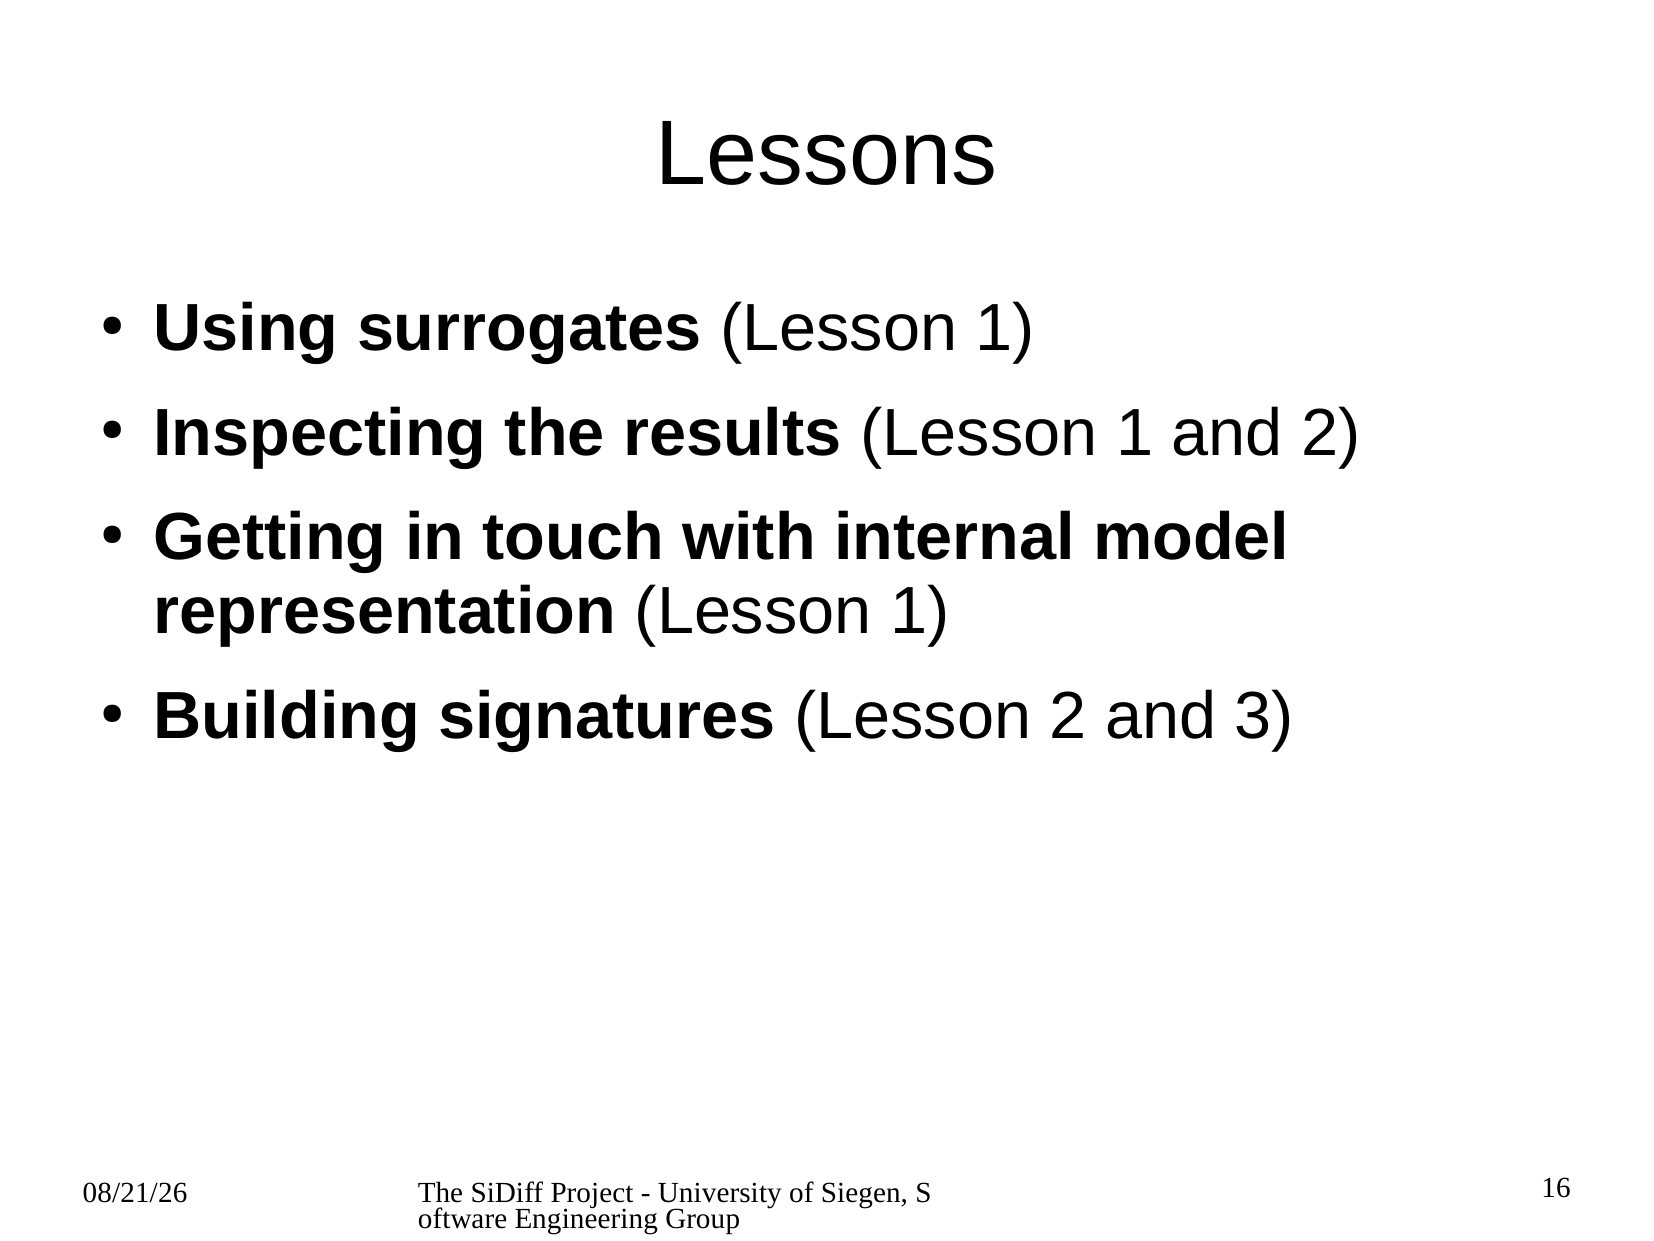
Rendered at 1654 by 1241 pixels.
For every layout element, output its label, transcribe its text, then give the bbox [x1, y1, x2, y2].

title Lessons [82, 49, 1571, 257]
list Using surrogates (Lesson 1) Inspecting the results (Lesson 1 and 2) Getting in touch with internal model representation (Lesson 1) Building signatures (Lesson 2 and 3) [82, 290, 1571, 1109]
